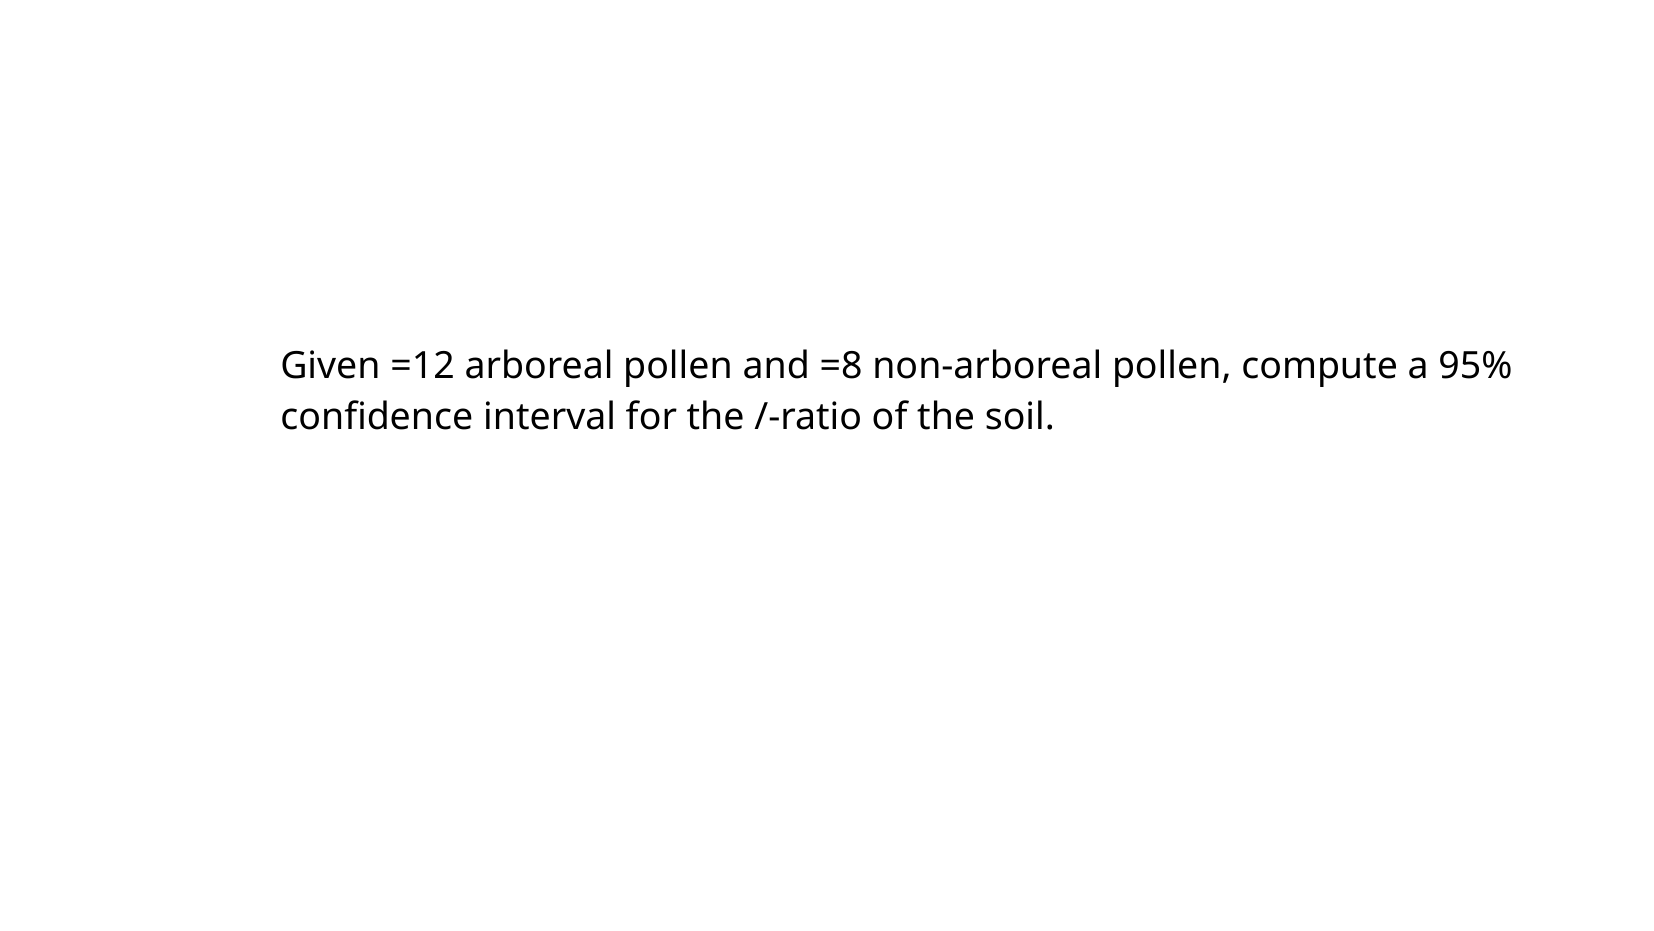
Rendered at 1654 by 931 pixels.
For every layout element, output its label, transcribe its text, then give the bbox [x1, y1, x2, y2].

text_box Given =12 arboreal pollen and =8 non-arboreal pollen, compute a 95% confidence interval for the /-ratio of the soil. [265, 330, 1536, 497]
